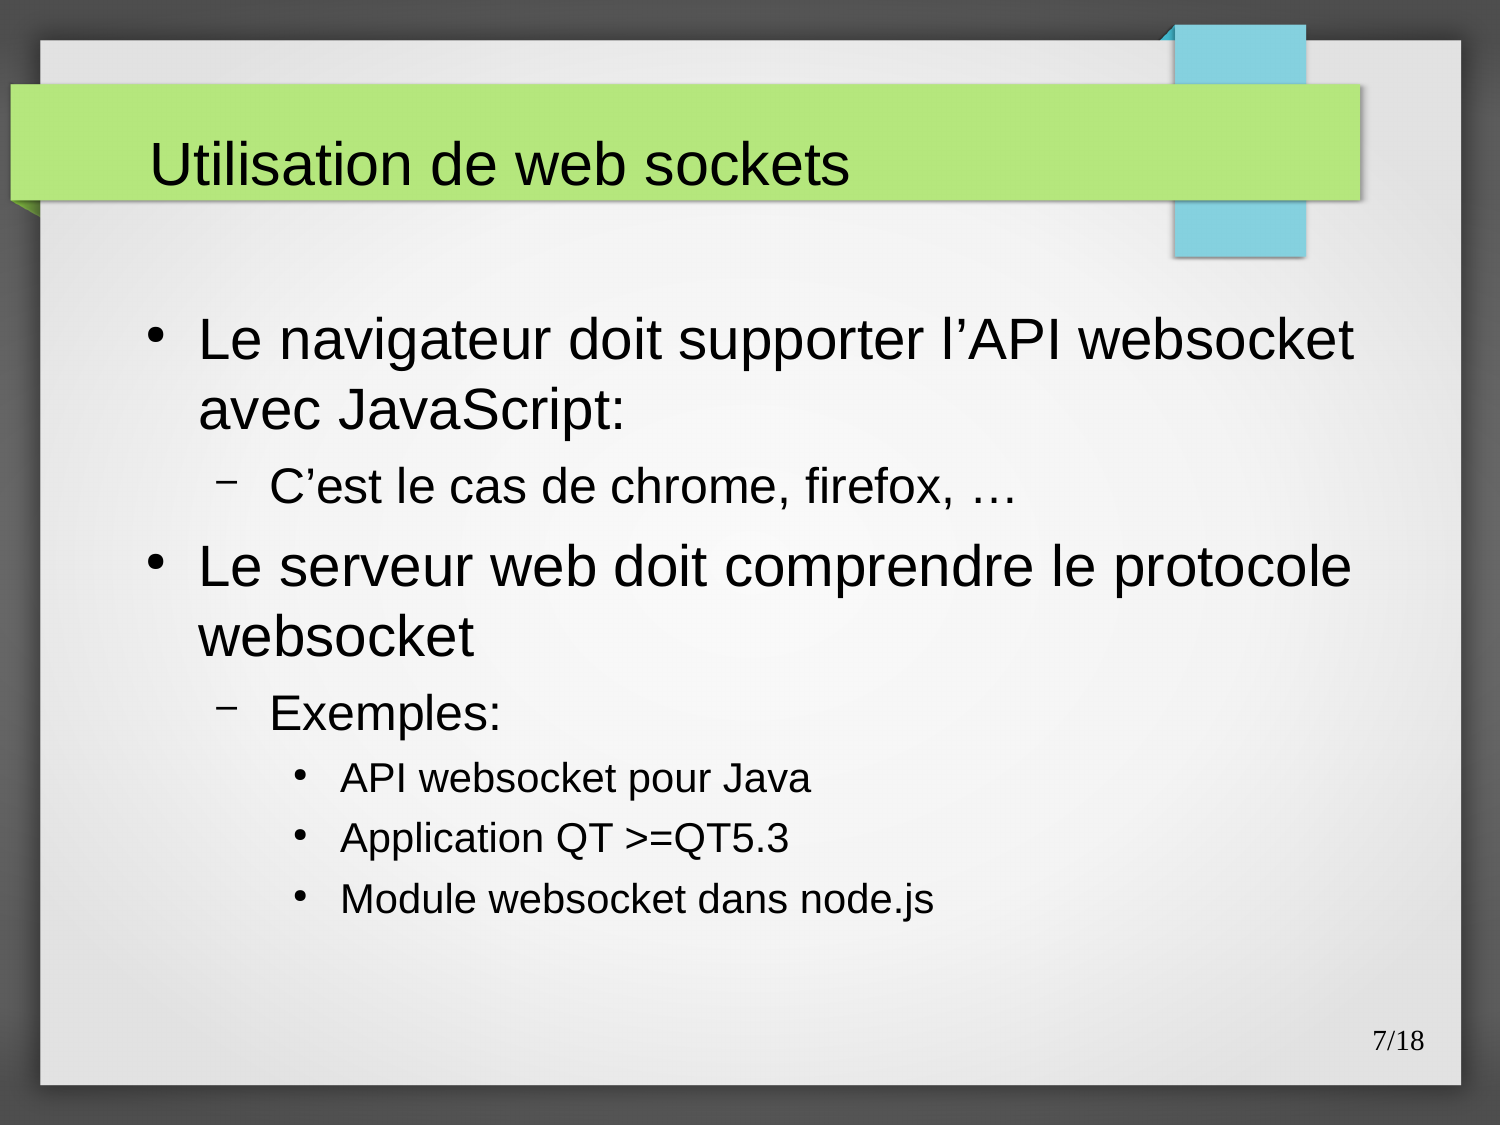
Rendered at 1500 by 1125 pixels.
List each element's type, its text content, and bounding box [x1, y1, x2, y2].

list Le navigateur doit supporter l’API websocket avec JavaScript: C’est le cas de chrome, firefox, … Le serveur web doit comprendre le protocole websocket Exemples: API websocket pour Java Application QT >=QT5.3 Module websocket dans node.js [112, 293, 1388, 966]
title Utilisation de web sockets [112, 65, 1388, 257]
picture [0, 0, 1500, 1125]
